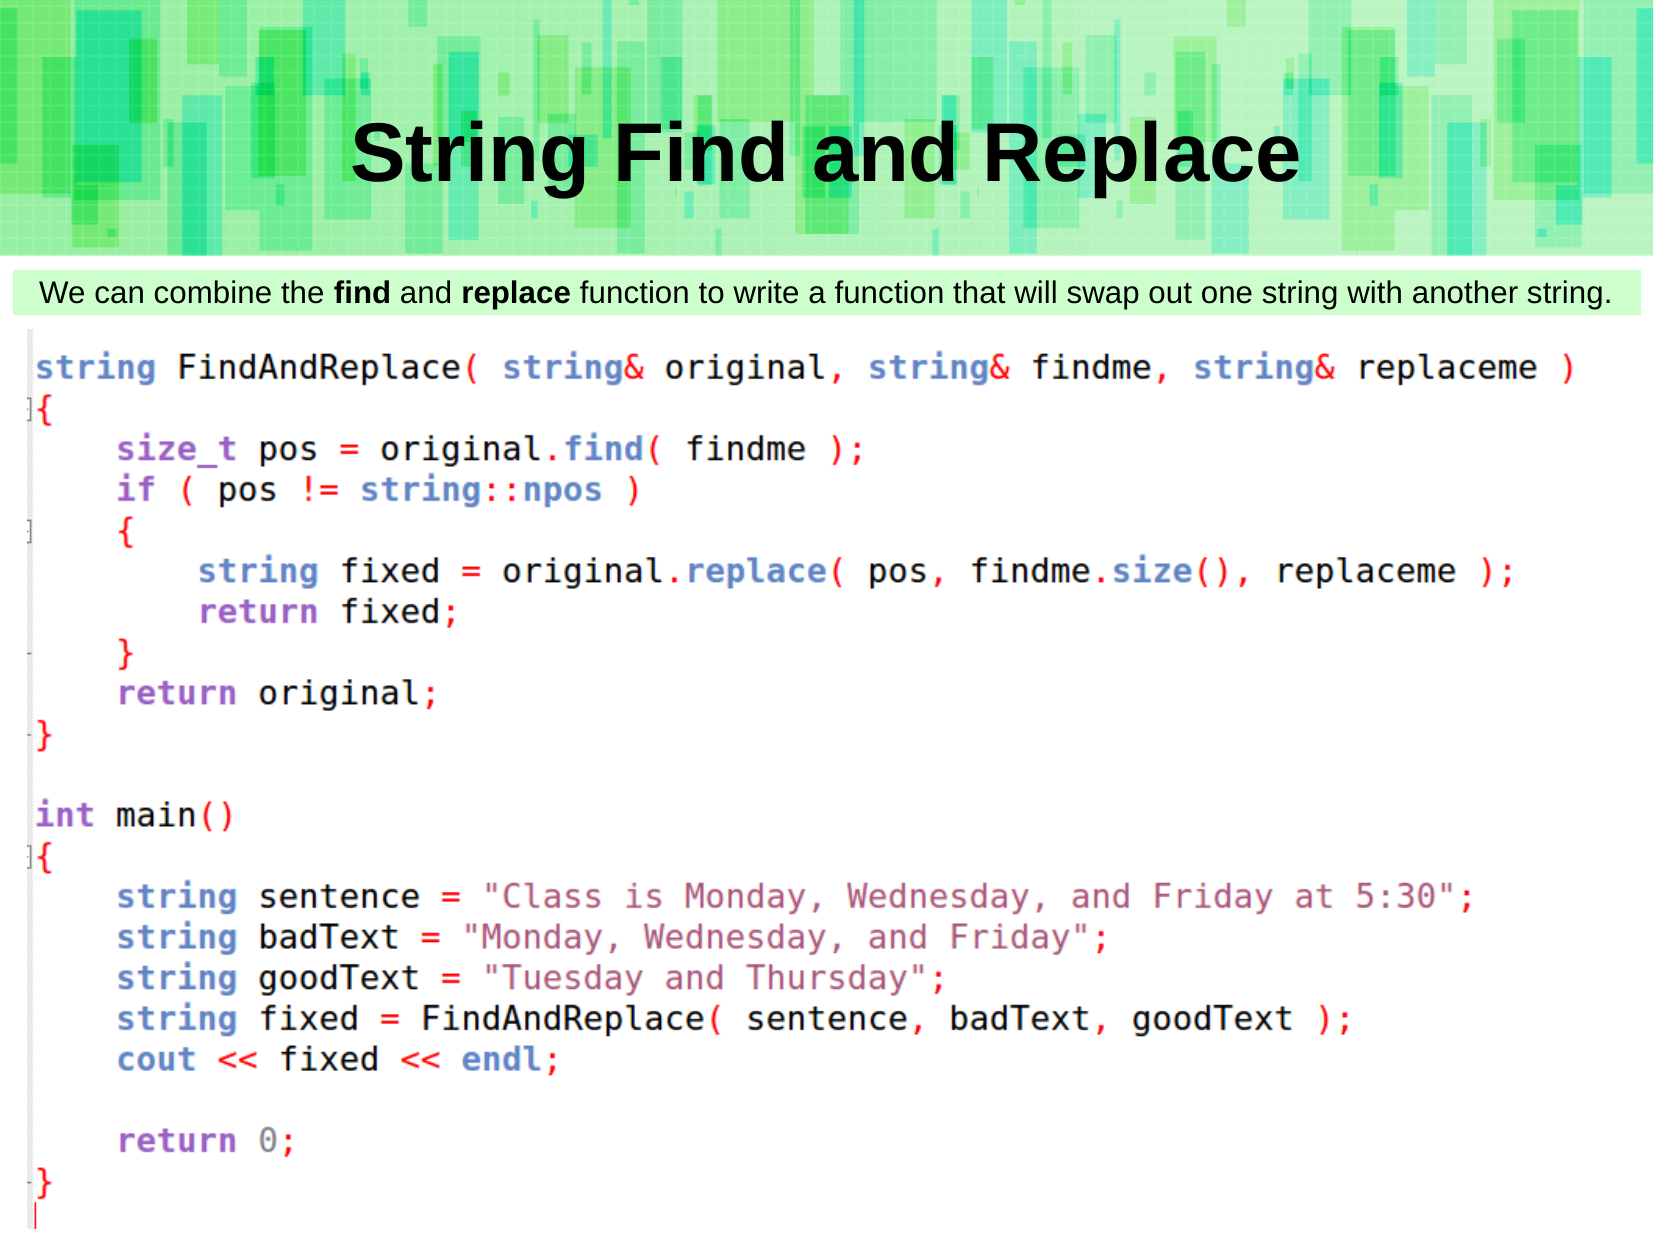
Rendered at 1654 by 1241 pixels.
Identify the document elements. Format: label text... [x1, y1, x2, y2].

picture [0, 0, 1654, 1241]
text_box We can combine the find and replace function to write a function that will swap out one string with another string. [13, 270, 1641, 316]
title String Find and Replace [82, 49, 1571, 257]
